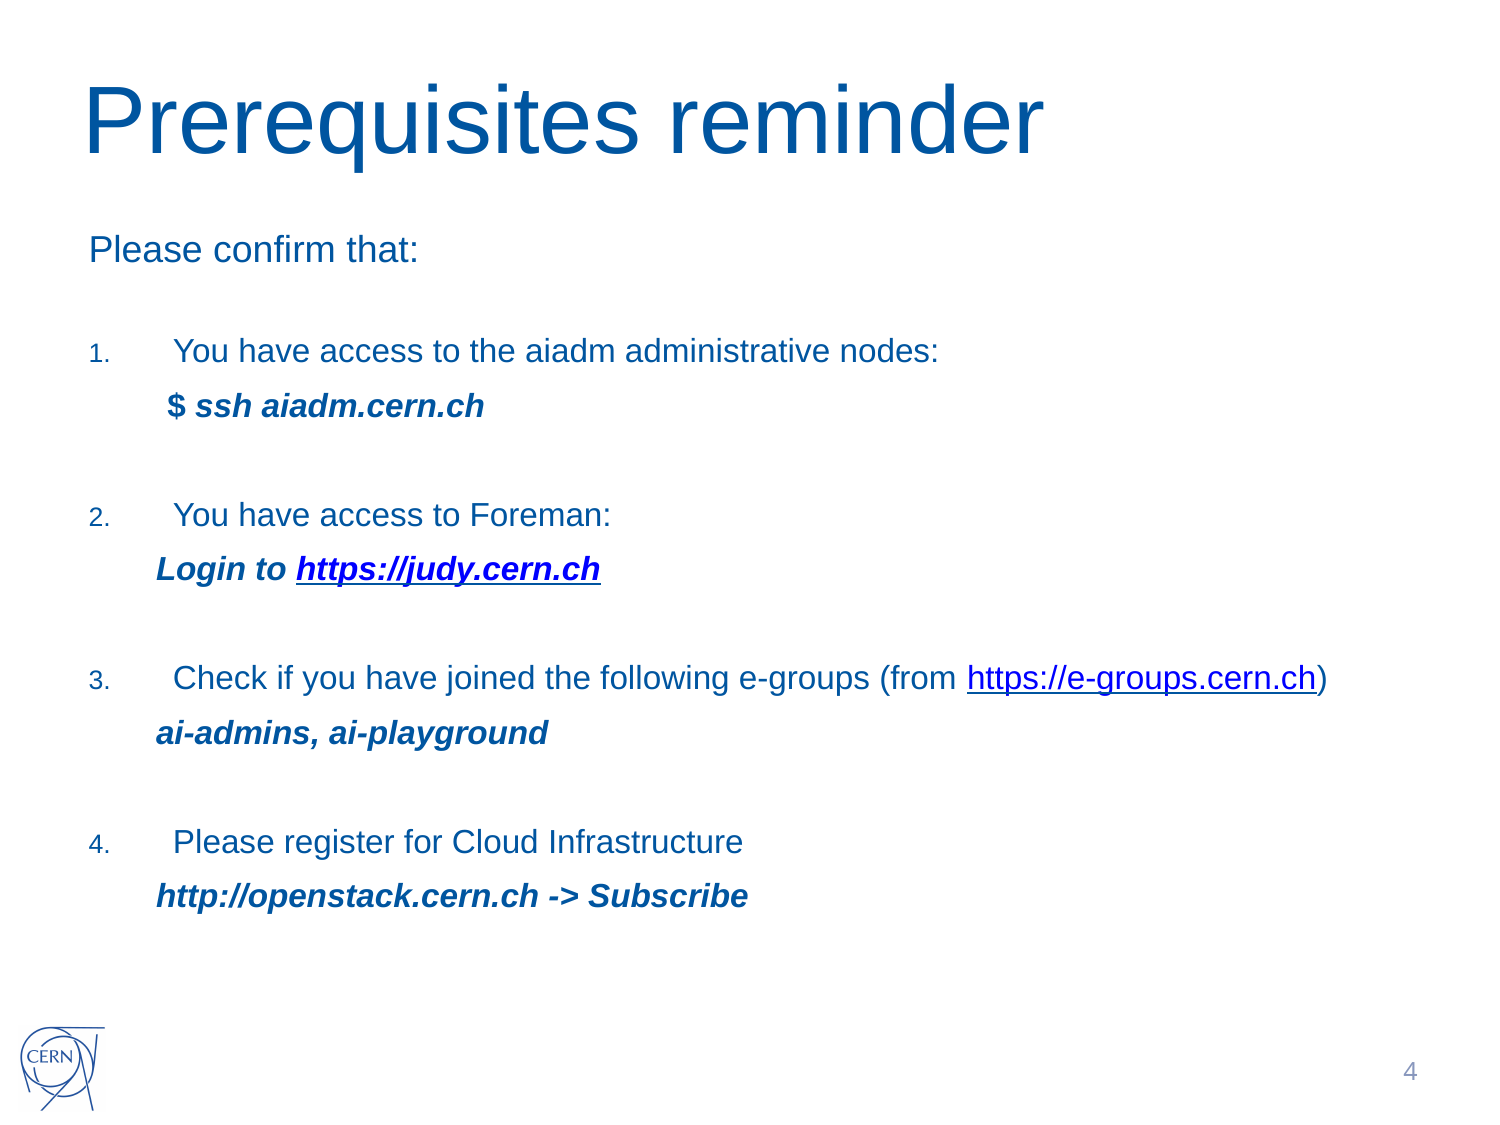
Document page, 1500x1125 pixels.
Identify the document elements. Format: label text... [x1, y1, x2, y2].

list Please confirm that: You have access to the aiadm administrative nodes: $ ssh aiadm.cern.ch You have access to Foreman: Login to https://judy.cern.ch Check if you have joined the following e-groups (from https://e-groups.cern.ch) ai-admins, ai-playground Please register for Cloud Infrastructure http://openstack.cern.ch -> Subscribe [75, 217, 1425, 1125]
picture [18, 1025, 75, 1112]
title Prerequisites reminder [75, 13, 1425, 217]
slide_number <number> [1342, 1051, 1425, 1095]
